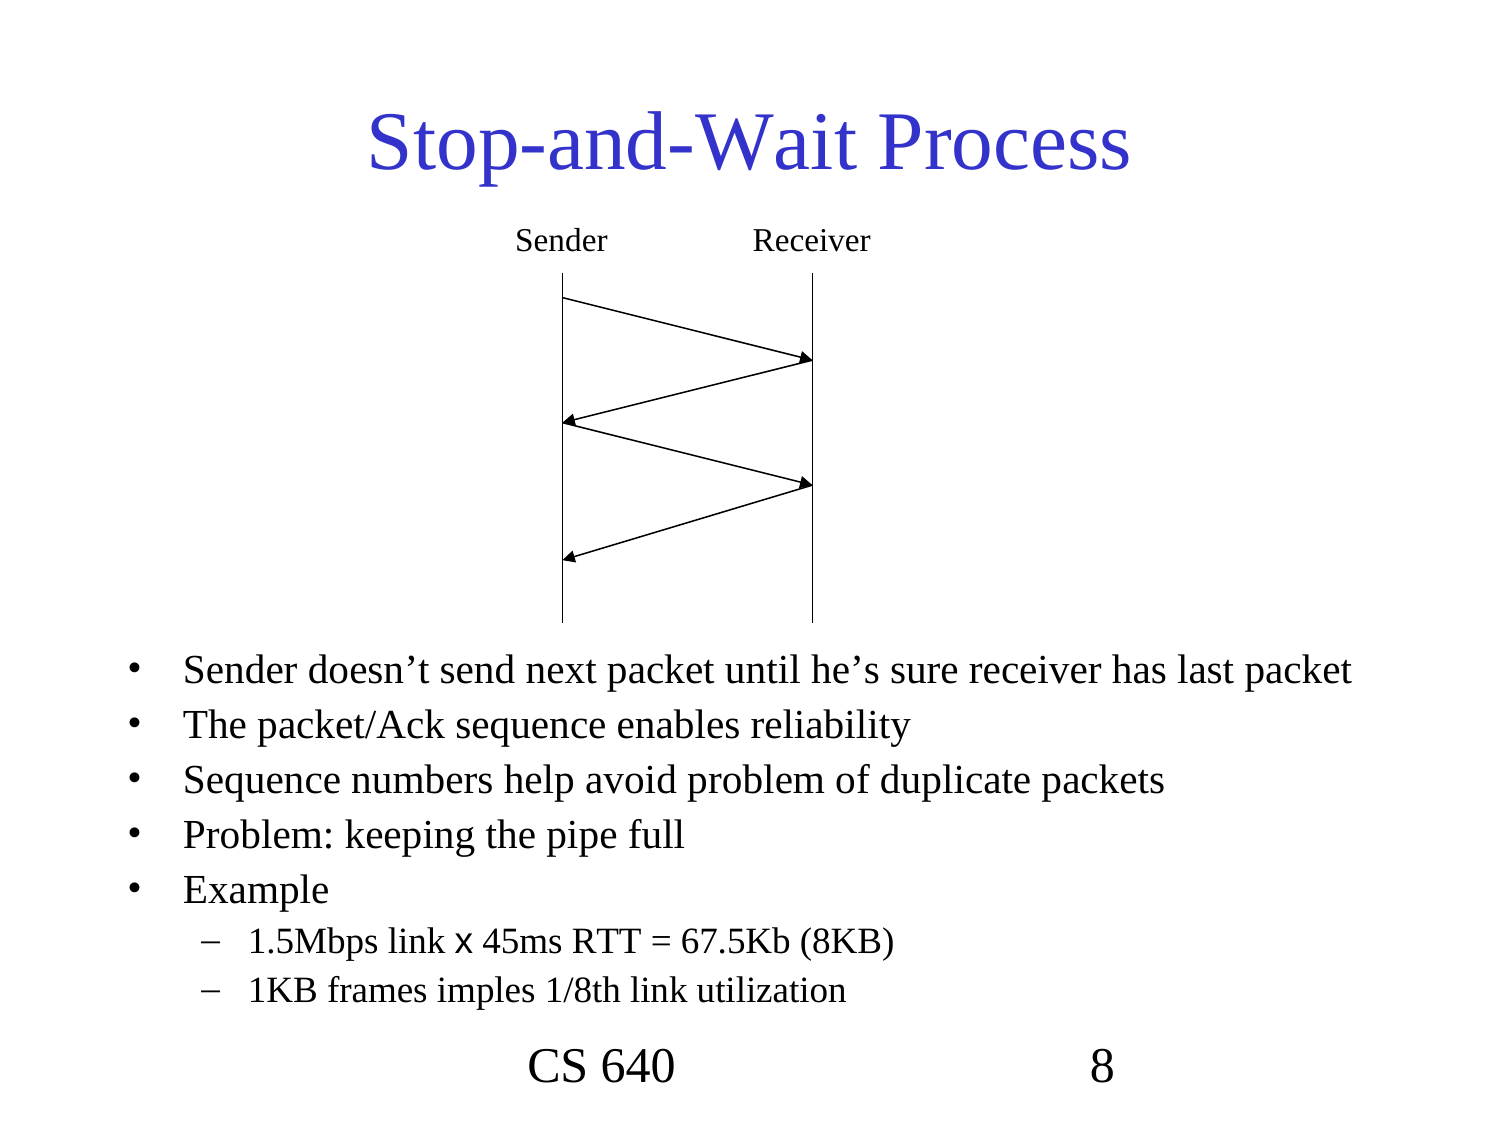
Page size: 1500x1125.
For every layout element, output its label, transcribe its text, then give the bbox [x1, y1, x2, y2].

list Sender doesn’t send next packet until he’s sure receiver has last packet The packet/Ack sequence enables reliability Sequence numbers help avoid problem of duplicate packets Problem: keeping the pipe full Example 1.5Mbps link x 45ms RTT = 67.5Kb (8KB) 1KB frames imples 1/8th link utilization [112, 640, 1388, 1023]
text_box Receiver [738, 210, 886, 266]
title Stop-and-Wait Process [112, 78, 1388, 194]
text_box Sender [500, 210, 623, 266]
